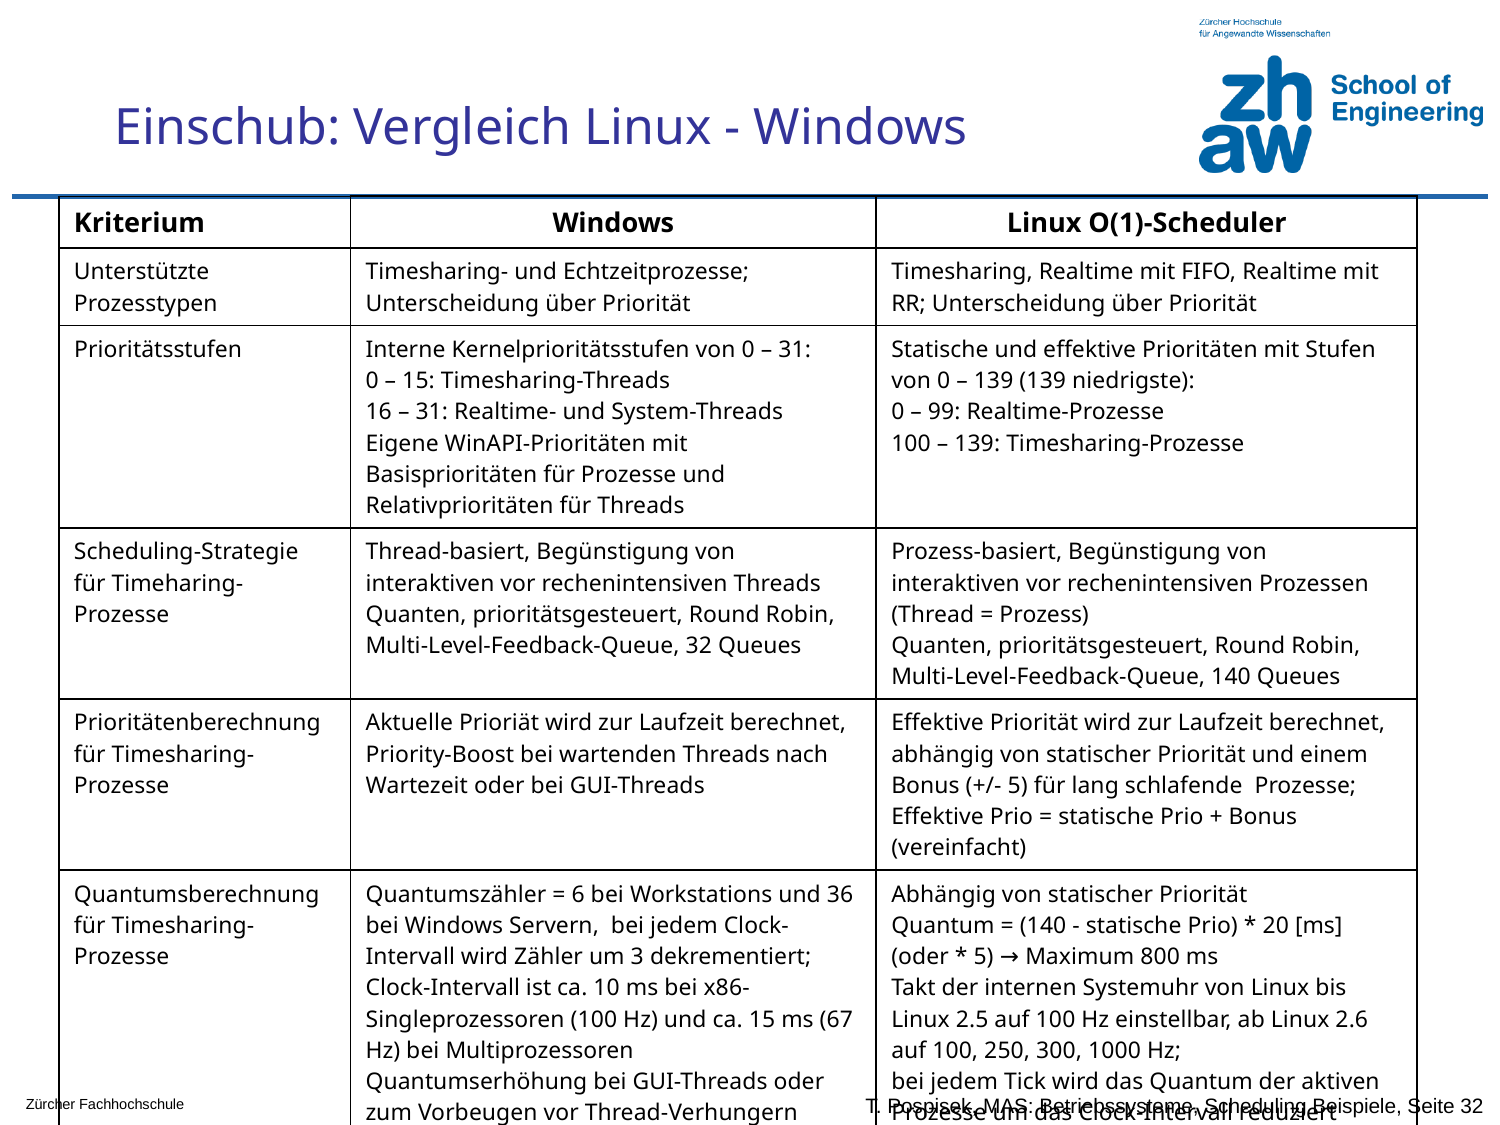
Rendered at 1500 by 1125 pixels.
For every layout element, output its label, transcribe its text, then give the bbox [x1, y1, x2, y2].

table_cell Prioritätenberechnung für Timesharing-Prozesse [60, 700, 350, 869]
table_cell Prioritätsstufen [60, 326, 350, 527]
table_cell Prozess-basiert, Begünstigung von interaktiven vor rechenintensiven Prozessen (Thread = Prozess) Quanten, prioritätsgesteuert, Round Robin, Multi-Level-Feedback-Queue, 140 Queues [877, 529, 1416, 698]
table_cell Unterstützte Prozesstypen [60, 249, 350, 325]
table_cell Thread-basiert, Begünstigung von interaktiven vor rechenintensiven Threads Quanten, prioritätsgesteuert, Round Robin, Multi-Level-Feedback-Queue, 32 Queues [351, 529, 875, 698]
table_cell Abhängig von statischer Priorität Quantum = (140 - statische Prio) * 20 [ms] (oder * 5) → Maximum 800 ms Takt der internen Systemuhr von Linux bis Linux 2.5 auf 100 Hz einstellbar, ab Linux 2.6 auf 100, 250, 300, 1000 Hz; bei jedem Tick wird das Quantum der aktiven Prozesse um das Clock-Intervall reduziert [877, 871, 1416, 1125]
picture [1199, 19, 1483, 173]
table_cell Timesharing- und Echtzeitprozesse; Unterscheidung über Priorität [351, 249, 875, 325]
table_header Kriterium [60, 197, 350, 247]
table_cell Aktuelle Prioriät wird zur Laufzeit berechnet, Priority-Boost bei wartenden Threads nach Wartezeit oder bei GUI-Threads [351, 700, 875, 869]
table_cell Effektive Priorität wird zur Laufzeit berechnet, abhängig von statischer Priorität und einem Bonus (+/- 5) für lang schlafende Prozesse; Effektive Prio = statische Prio + Bonus (vereinfacht) [877, 700, 1416, 869]
table_header Linux O(1)-Scheduler [877, 197, 1416, 247]
title Einschub: Vergleich Linux - Windows [99, 50, 1379, 163]
table_cell Scheduling-Strategie für Timeharing-Prozesse [60, 529, 350, 698]
table_cell Statische und effektive Prioritäten mit Stufen von 0 – 139 (139 niedrigste): 0 – 99: Realtime-Prozesse 100 – 139: Timesharing-Prozesse [877, 326, 1416, 527]
table_cell Quantumsberechnung für Timesharing-Prozesse [60, 871, 350, 1125]
table_cell Timesharing, Realtime mit FIFO, Realtime mit RR; Unterscheidung über Priorität [877, 249, 1416, 325]
table_cell Quantumszähler = 6 bei Workstations und 36 bei Windows Servern, bei jedem Clock-Intervall wird Zähler um 3 dekrementiert; Clock-Intervall ist ca. 10 ms bei x86-Singleprozessoren (100 Hz) und ca. 15 ms (67 Hz) bei Multiprozessoren Quantumserhöhung bei GUI-Threads oder zum Vorbeugen vor Thread-Verhungern [351, 871, 875, 1125]
table_header Windows [351, 197, 875, 247]
table_cell Interne Kernelprioritätsstufen von 0 – 31: 0 – 15: Timesharing-Threads 16 – 31: Realtime- und System-Threads Eigene WinAPI-Prioritäten mit Basisprioritäten für Prozesse und Relativprioritäten für Threads [351, 326, 875, 527]
